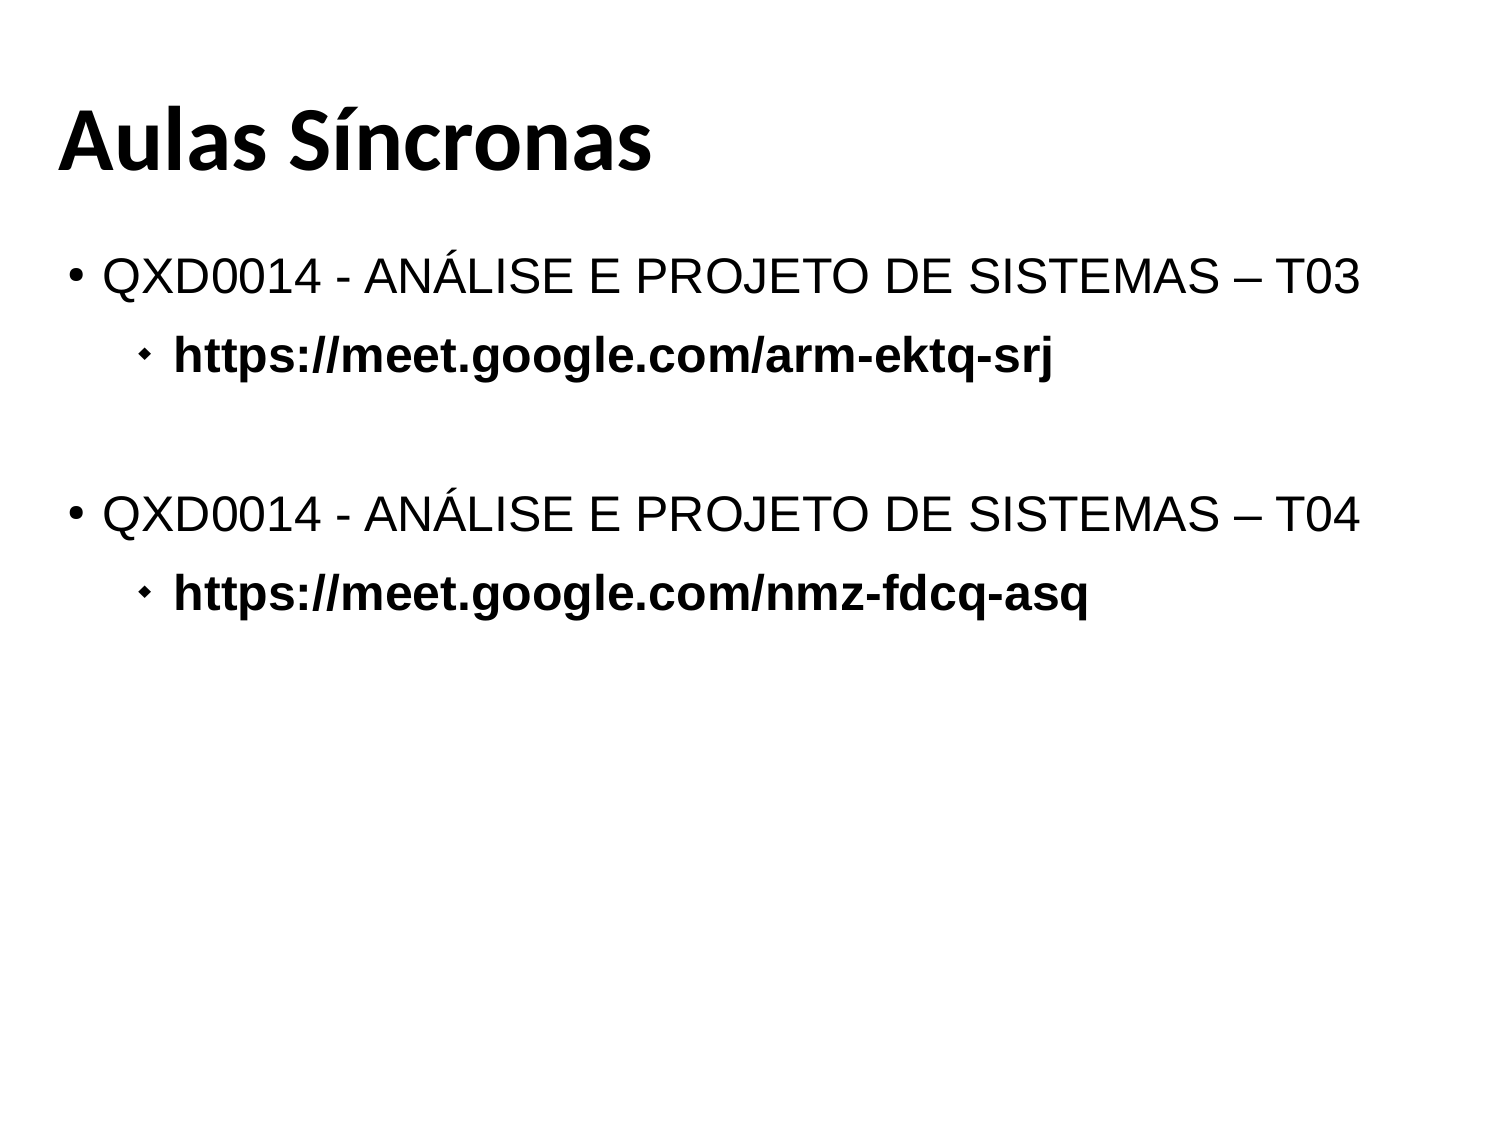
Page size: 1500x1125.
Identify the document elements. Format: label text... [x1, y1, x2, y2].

subtitle QXD0014 - ANÁLISE E PROJETO DE SISTEMAS – T03 https://meet.google.com/arm-ektq-srj QXD0014 - ANÁLISE E PROJETO DE SISTEMAS – T04 https://meet.google.com/nmz-fdcq-asq [67, 248, 1418, 1063]
title Aulas Síncronas [59, 101, 1418, 195]
